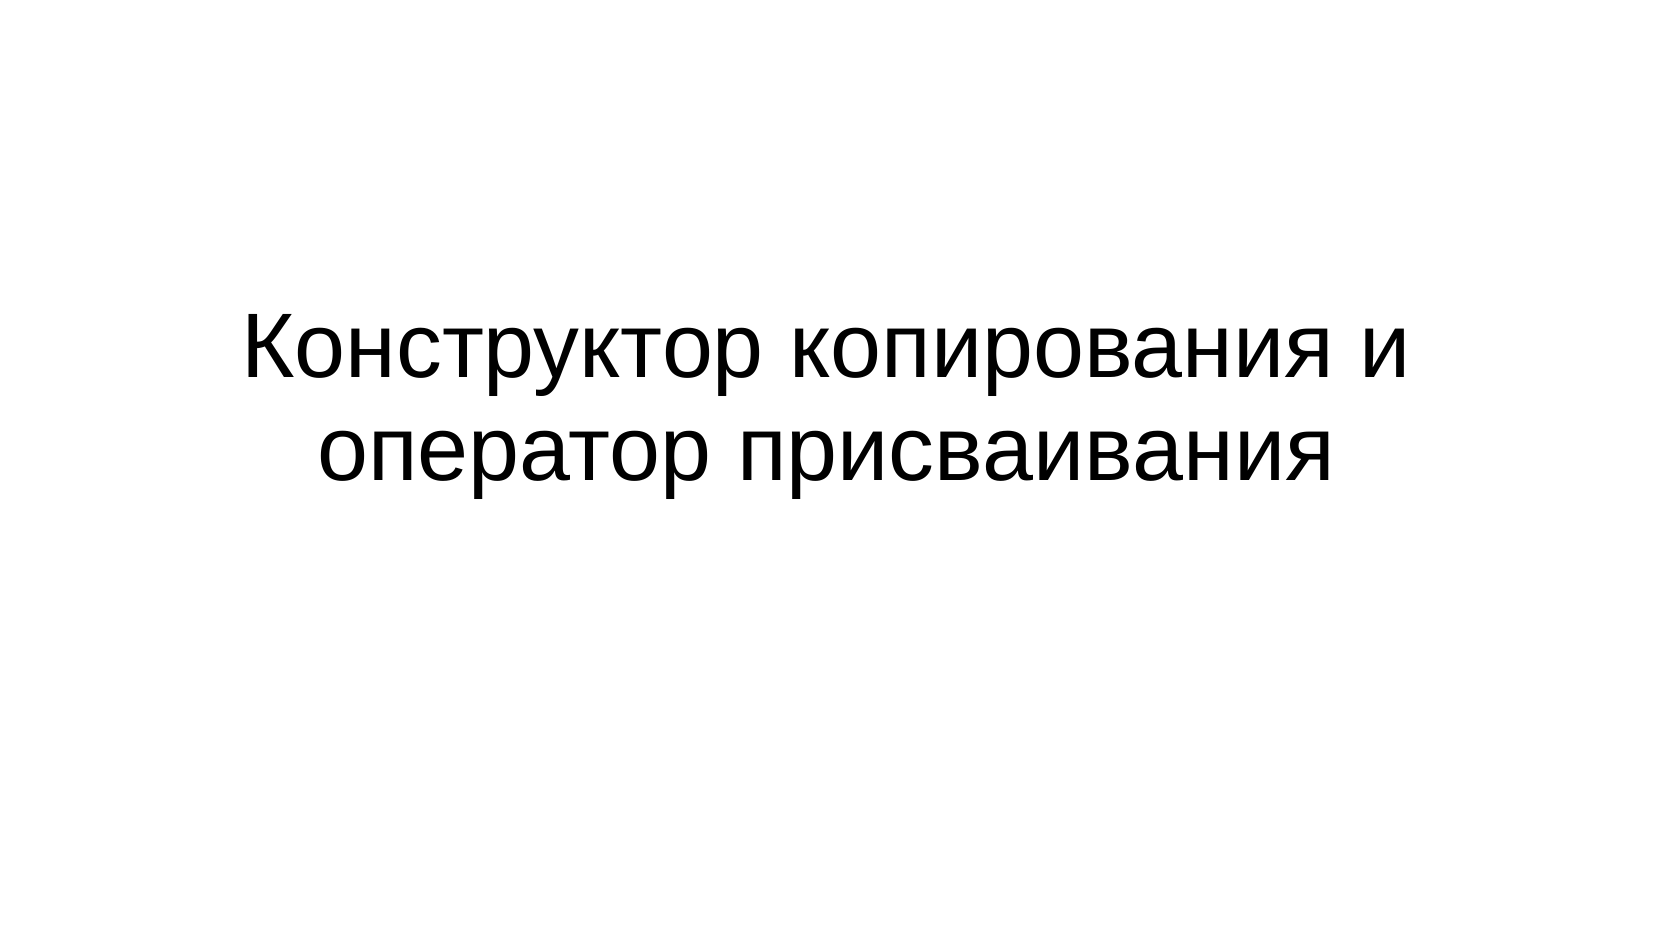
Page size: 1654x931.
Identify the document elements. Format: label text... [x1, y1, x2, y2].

subtitle Конструктор копирования и оператор присваивания [82, 37, 1571, 757]
